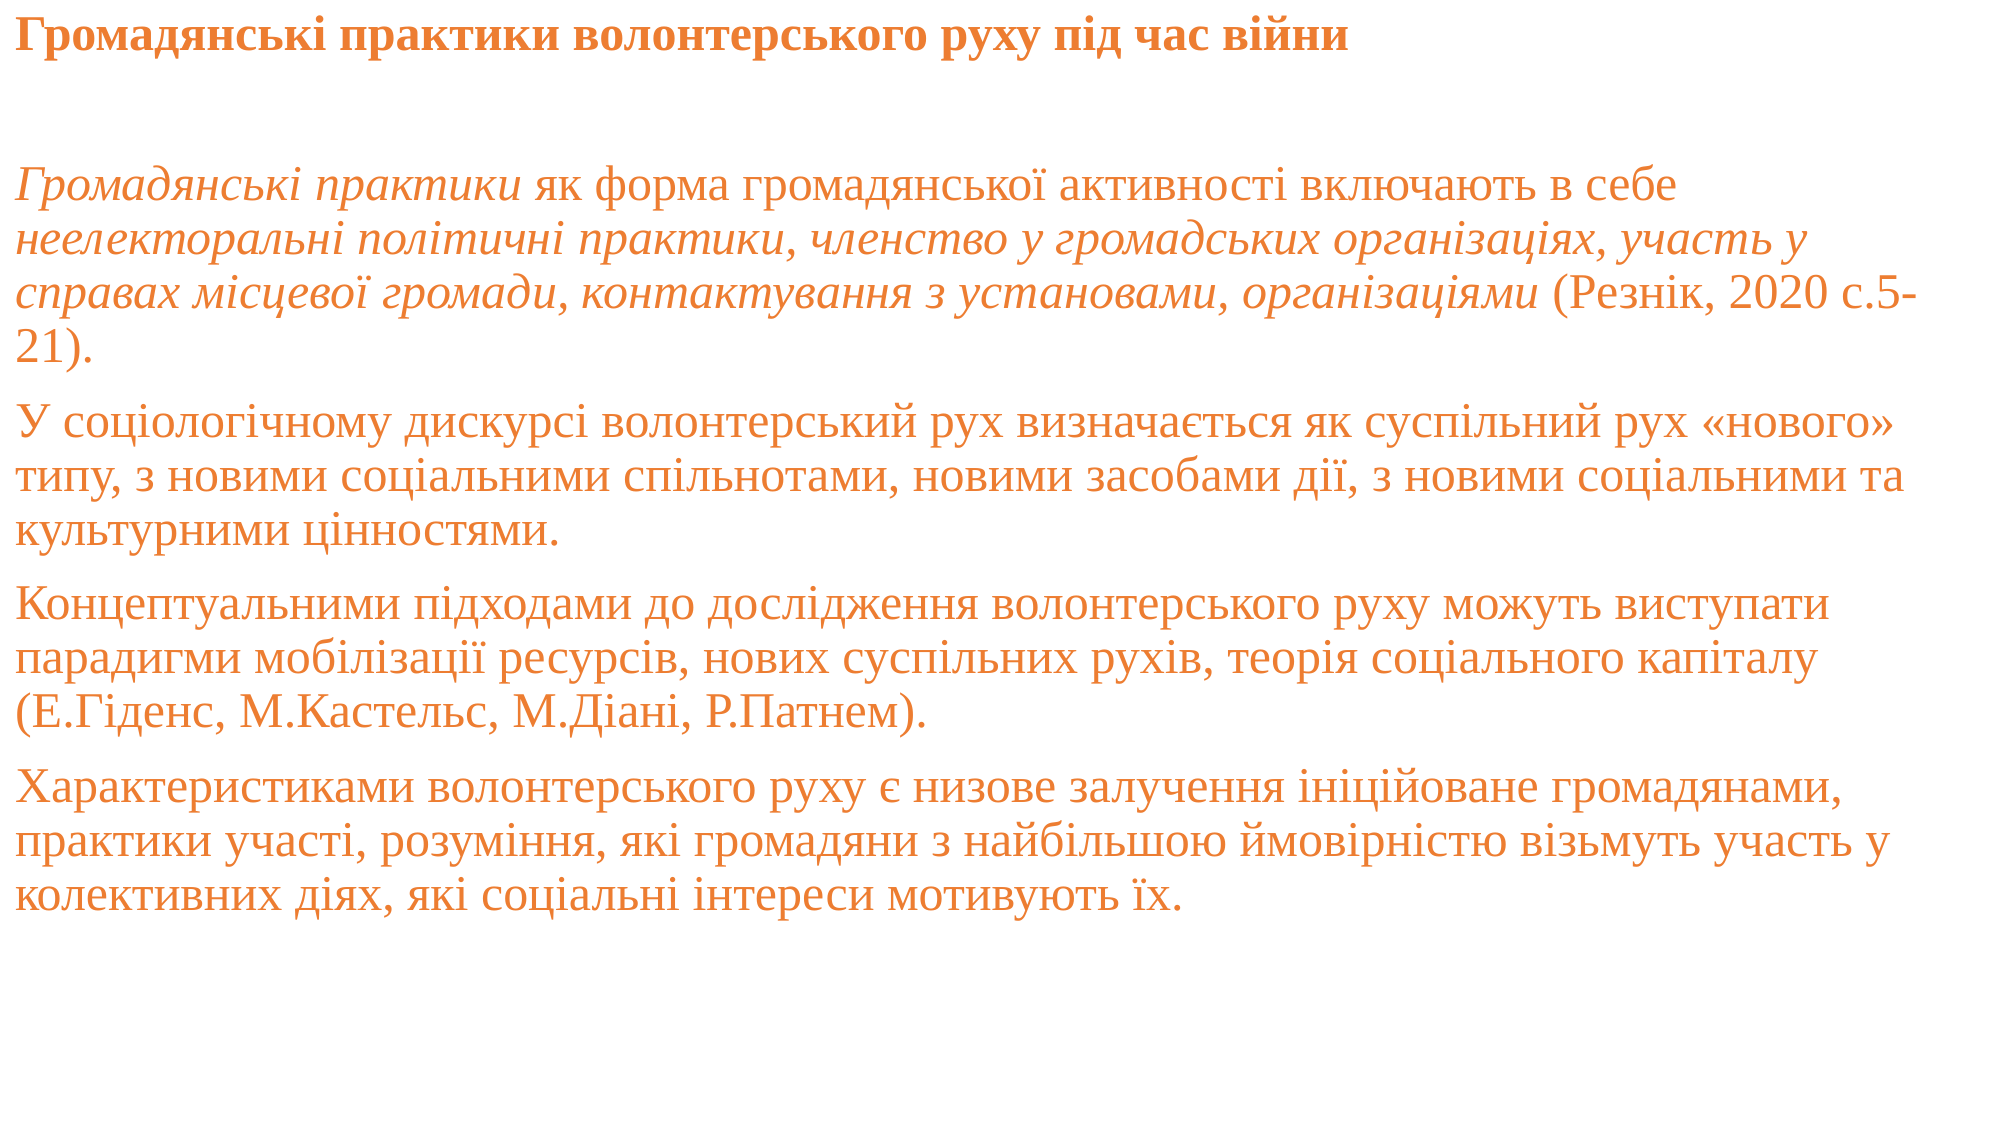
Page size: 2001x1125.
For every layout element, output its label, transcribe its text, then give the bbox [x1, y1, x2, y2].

list Громадянські практики волонтерського руху під час війни Громадянські практики як форма громадянської активності включають в себе неелекторальні політичні практики, членство у громадських організаціях, участь у справах місцевої громади, контактування з установами, організаціями (Резнік, 2020 с.5-21). У соціологічному дискурсі волонтерський рух визначається як суспільний рух «нового» типу, з новими соціальними спільнотами, новими засобами дії, з новими соціальними та культурними цінностями. Концептуальними підходами до дослідження волонтерського руху можуть виступати парадигми мобілізації ресурсів, нових суспільних рухів, теорія соціального капіталу (Е.Гіденс, М.Кастельс, М.Діані, Р.Патнем). Характеристиками волонтерського руху є низове залучення ініційоване громадянами, практики участі, розуміння, які громадяни з найбільшою ймовірністю візьмуть участь у колективних діях, які соціальні інтереси мотивують їх. [0, 0, 2000, 1125]
